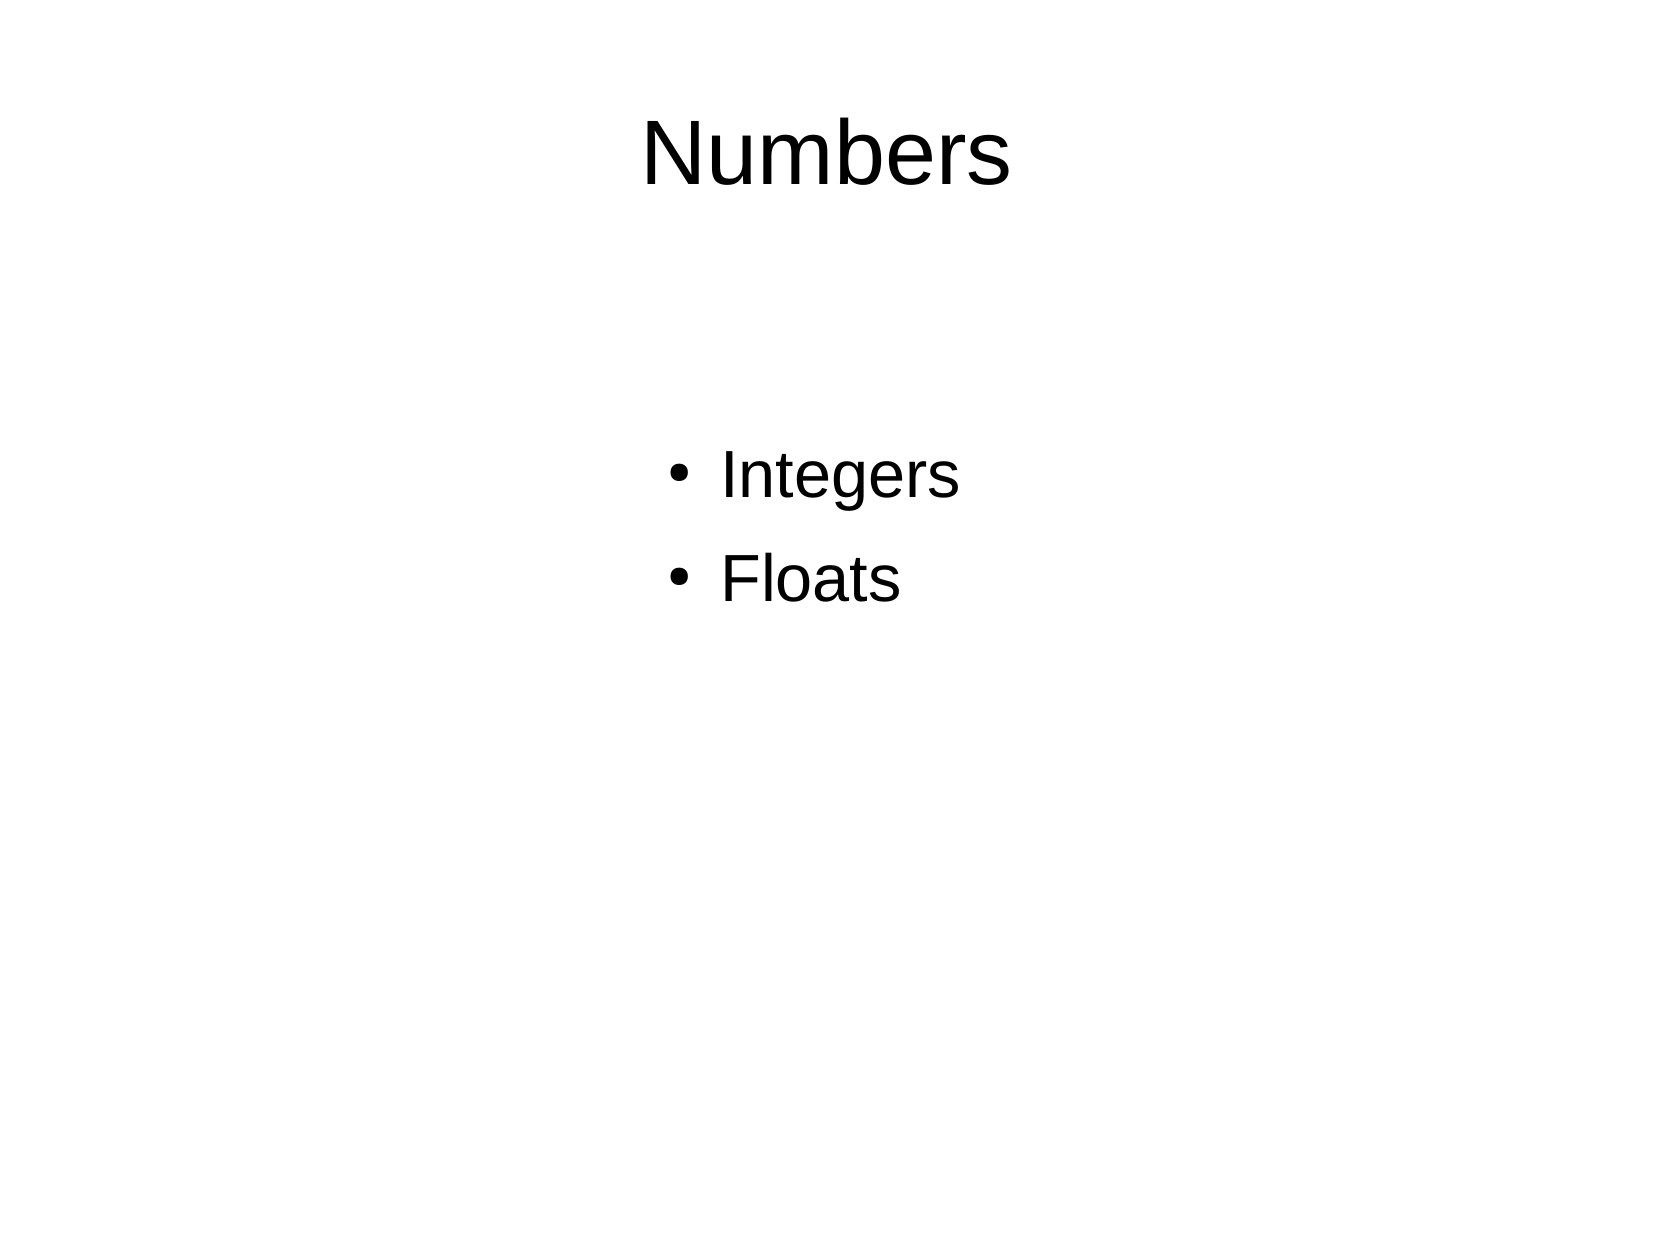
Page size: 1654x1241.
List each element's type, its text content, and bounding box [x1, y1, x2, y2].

list Integers Floats [649, 437, 1170, 643]
title Numbers [82, 49, 1571, 257]
